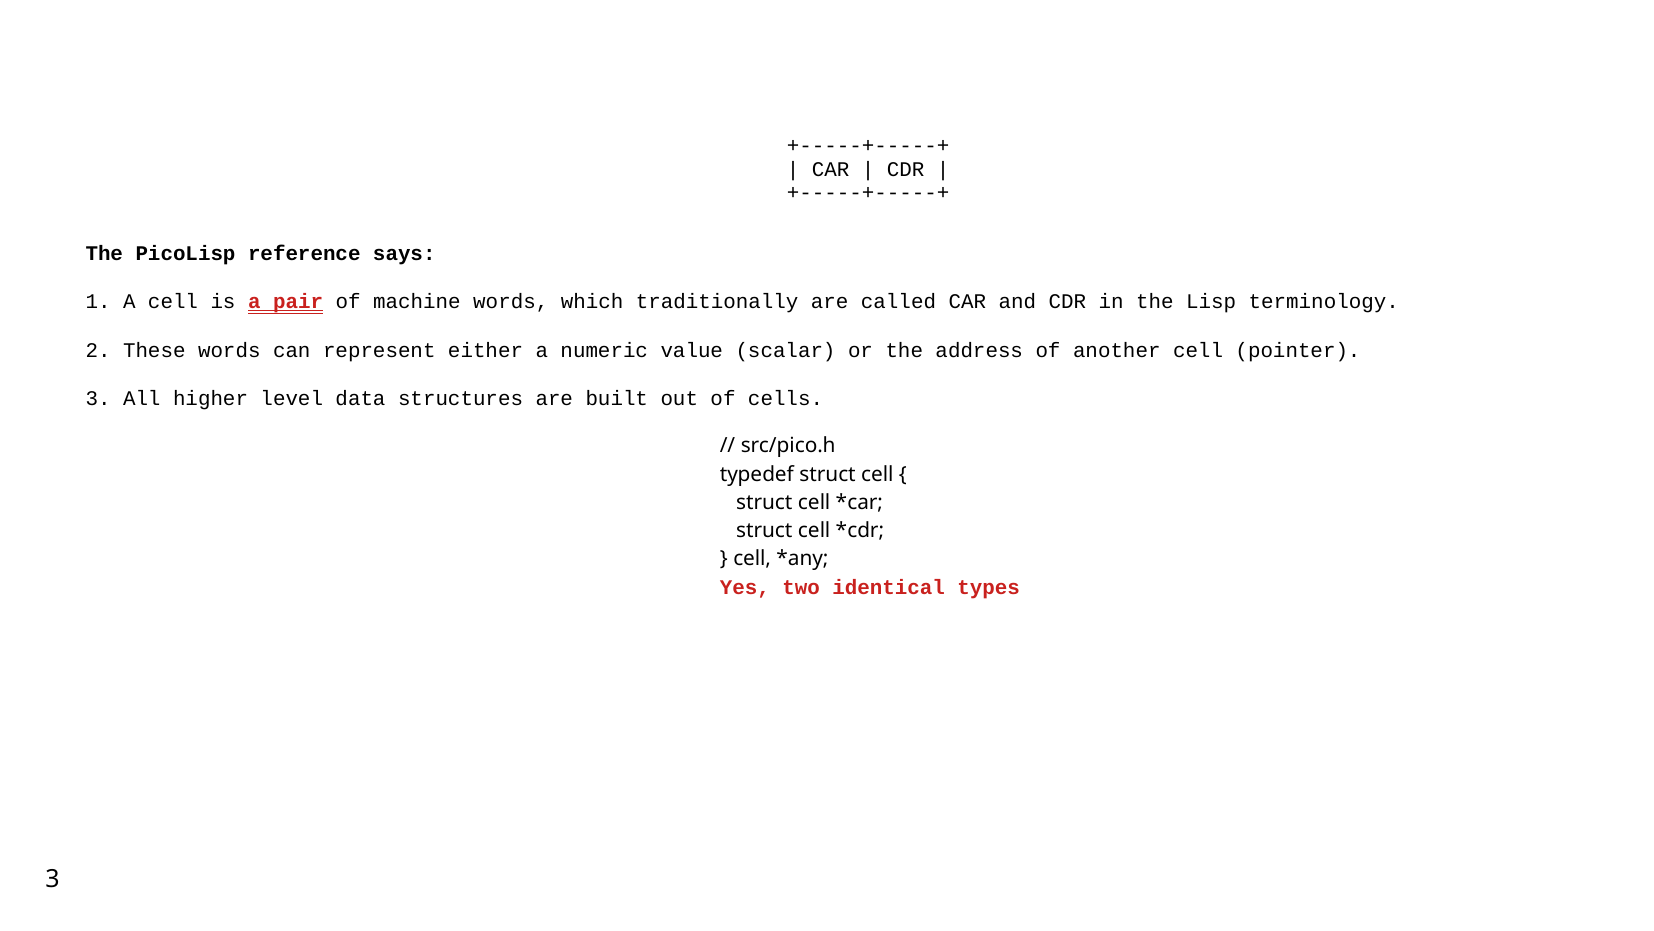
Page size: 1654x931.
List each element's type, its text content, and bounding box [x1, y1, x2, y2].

text_box <number> [30, 855, 76, 901]
text_box // src/pico.h typedef struct cell { struct cell *car; struct cell *cdr; } cell, *any; [705, 433, 998, 569]
text_box The PicoLisp reference says: 1. A cell is a pair of machine words, which traditionally are called CAR and CDR in the Lisp terminology. 2. These words can represent either a numeric value (scalar) or the address of another cell (pointer). 3. All higher level data structures are built out of cells. [70, 235, 1426, 420]
text_box Yes, two identical types [705, 570, 1044, 609]
text_box +-----+-----+ | CAR | CDR | +-----+-----+ [762, 128, 974, 214]
